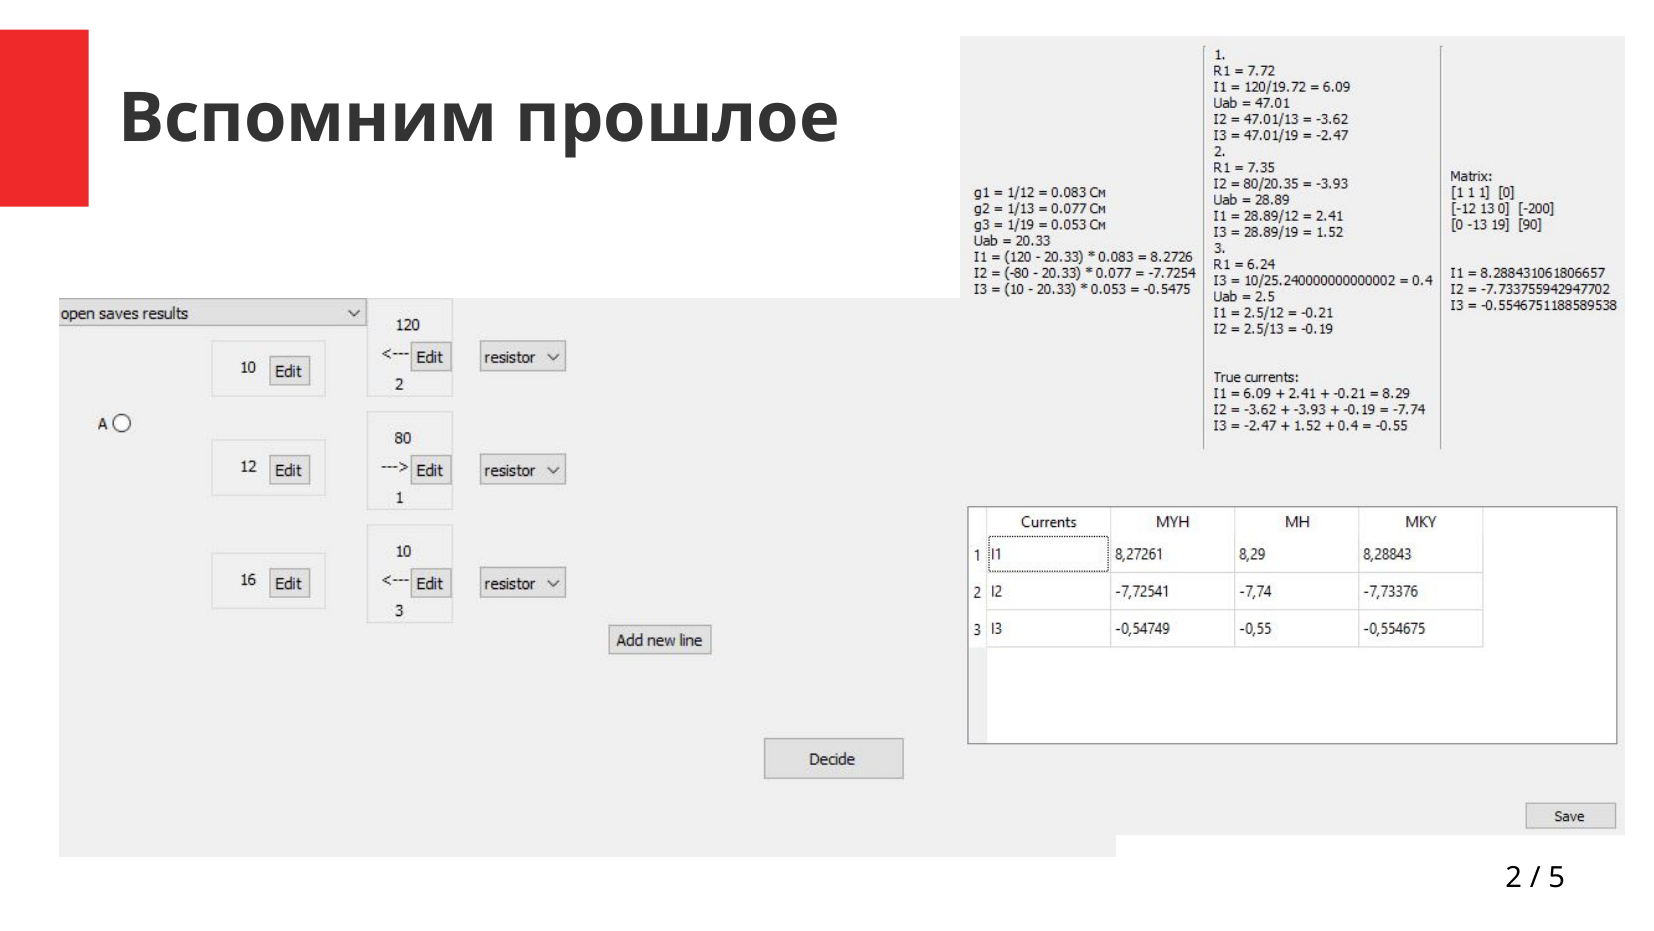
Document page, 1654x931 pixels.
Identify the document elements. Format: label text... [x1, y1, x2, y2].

picture [59, 36, 1625, 857]
title Вспомним прошлое [118, 37, 960, 193]
